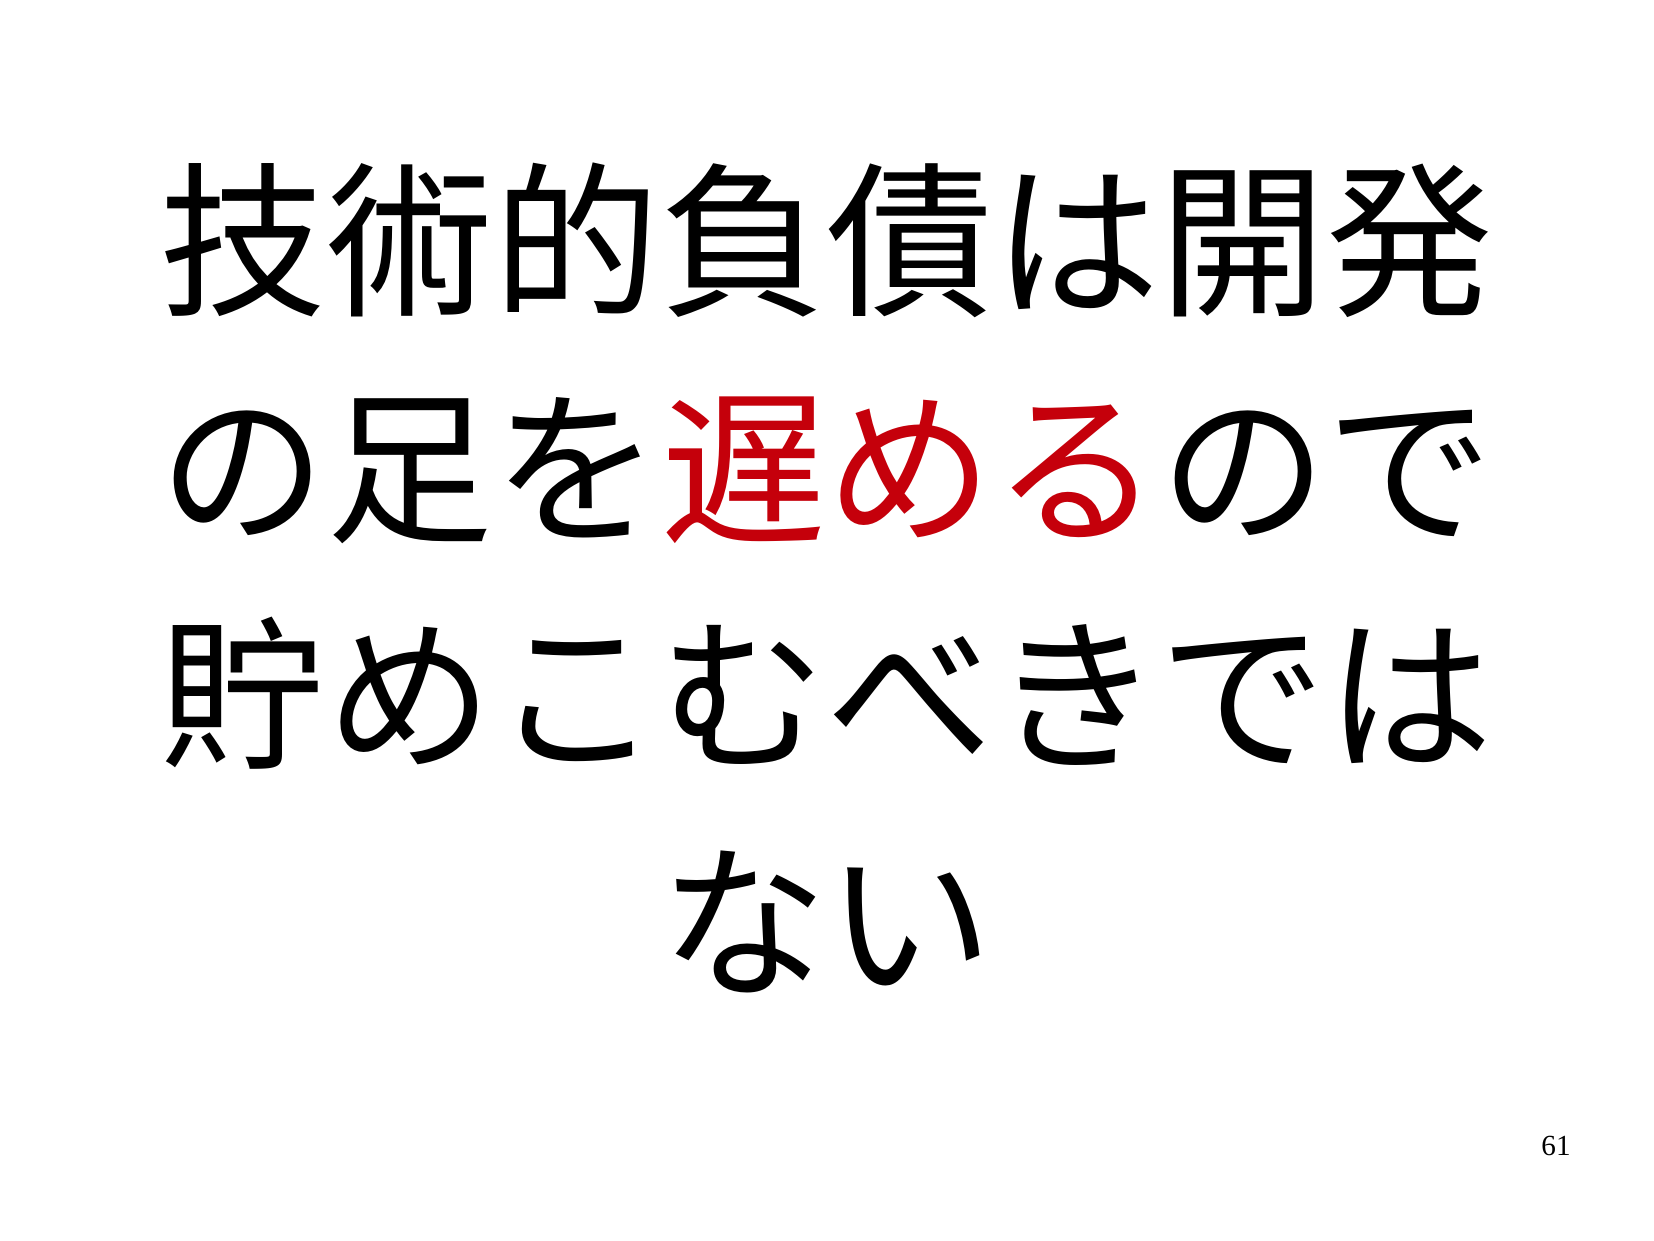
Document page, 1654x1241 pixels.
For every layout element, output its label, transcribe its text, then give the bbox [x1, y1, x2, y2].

subtitle 技術的負債は開発の足を遅めるので 貯めこむべきでは ない [82, 56, 1571, 1102]
